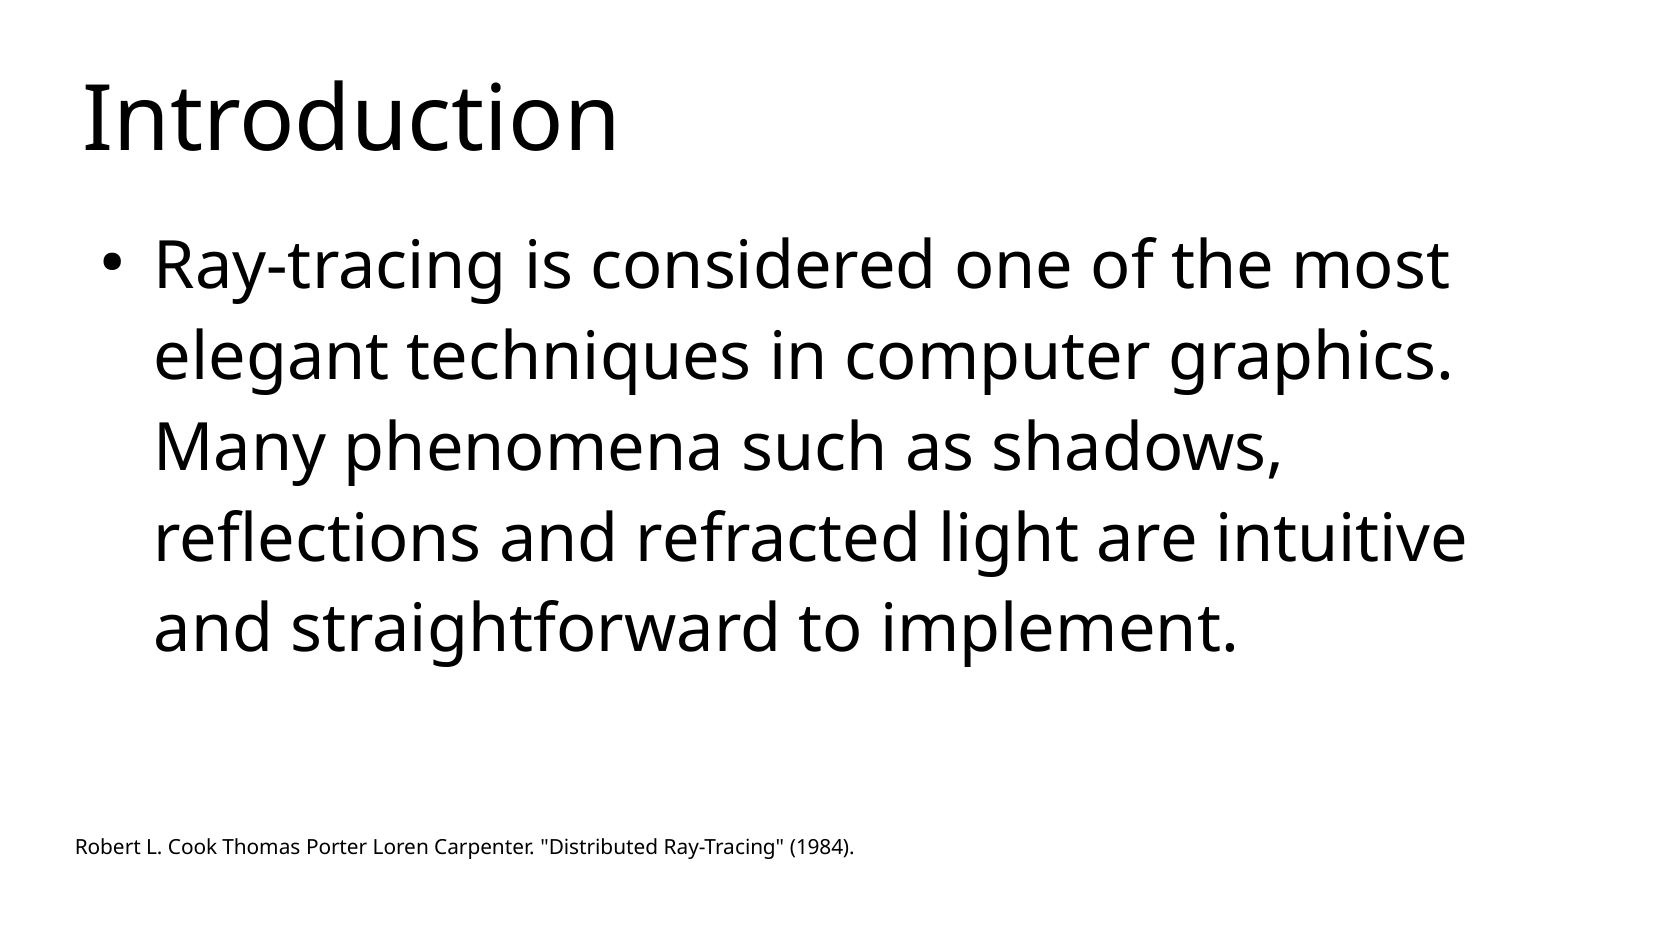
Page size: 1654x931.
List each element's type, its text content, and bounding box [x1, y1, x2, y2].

title Introduction [82, 37, 1571, 193]
text_box Robert L. Cook Thomas Porter Loren Carpenter. "Distributed Ray-Tracing" (1984). [60, 825, 1576, 866]
list Ray-tracing is considered one of the most elegant techniques in computer graphics. Many phenomena such as shadows, reflections and refracted light are intuitive and straightforward to implement. [82, 217, 1571, 758]
